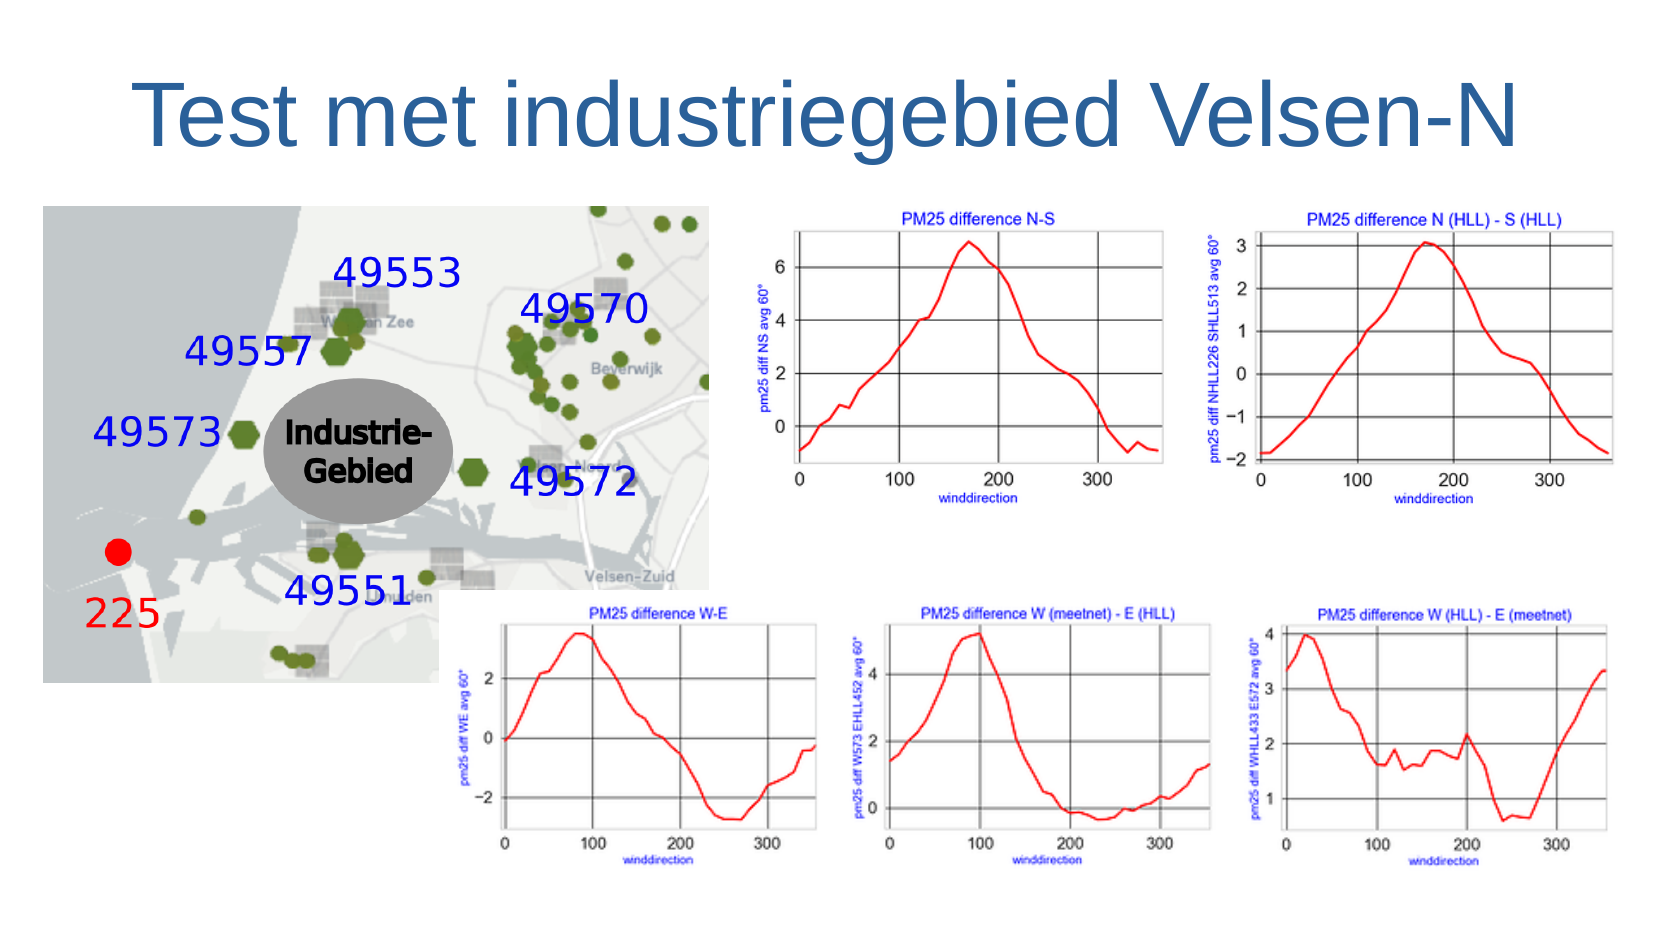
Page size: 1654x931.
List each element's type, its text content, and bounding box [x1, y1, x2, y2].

picture [43, 206, 1625, 886]
title Test met industriegebied Velsen-N [82, 37, 1571, 193]
picture [738, 192, 1634, 528]
